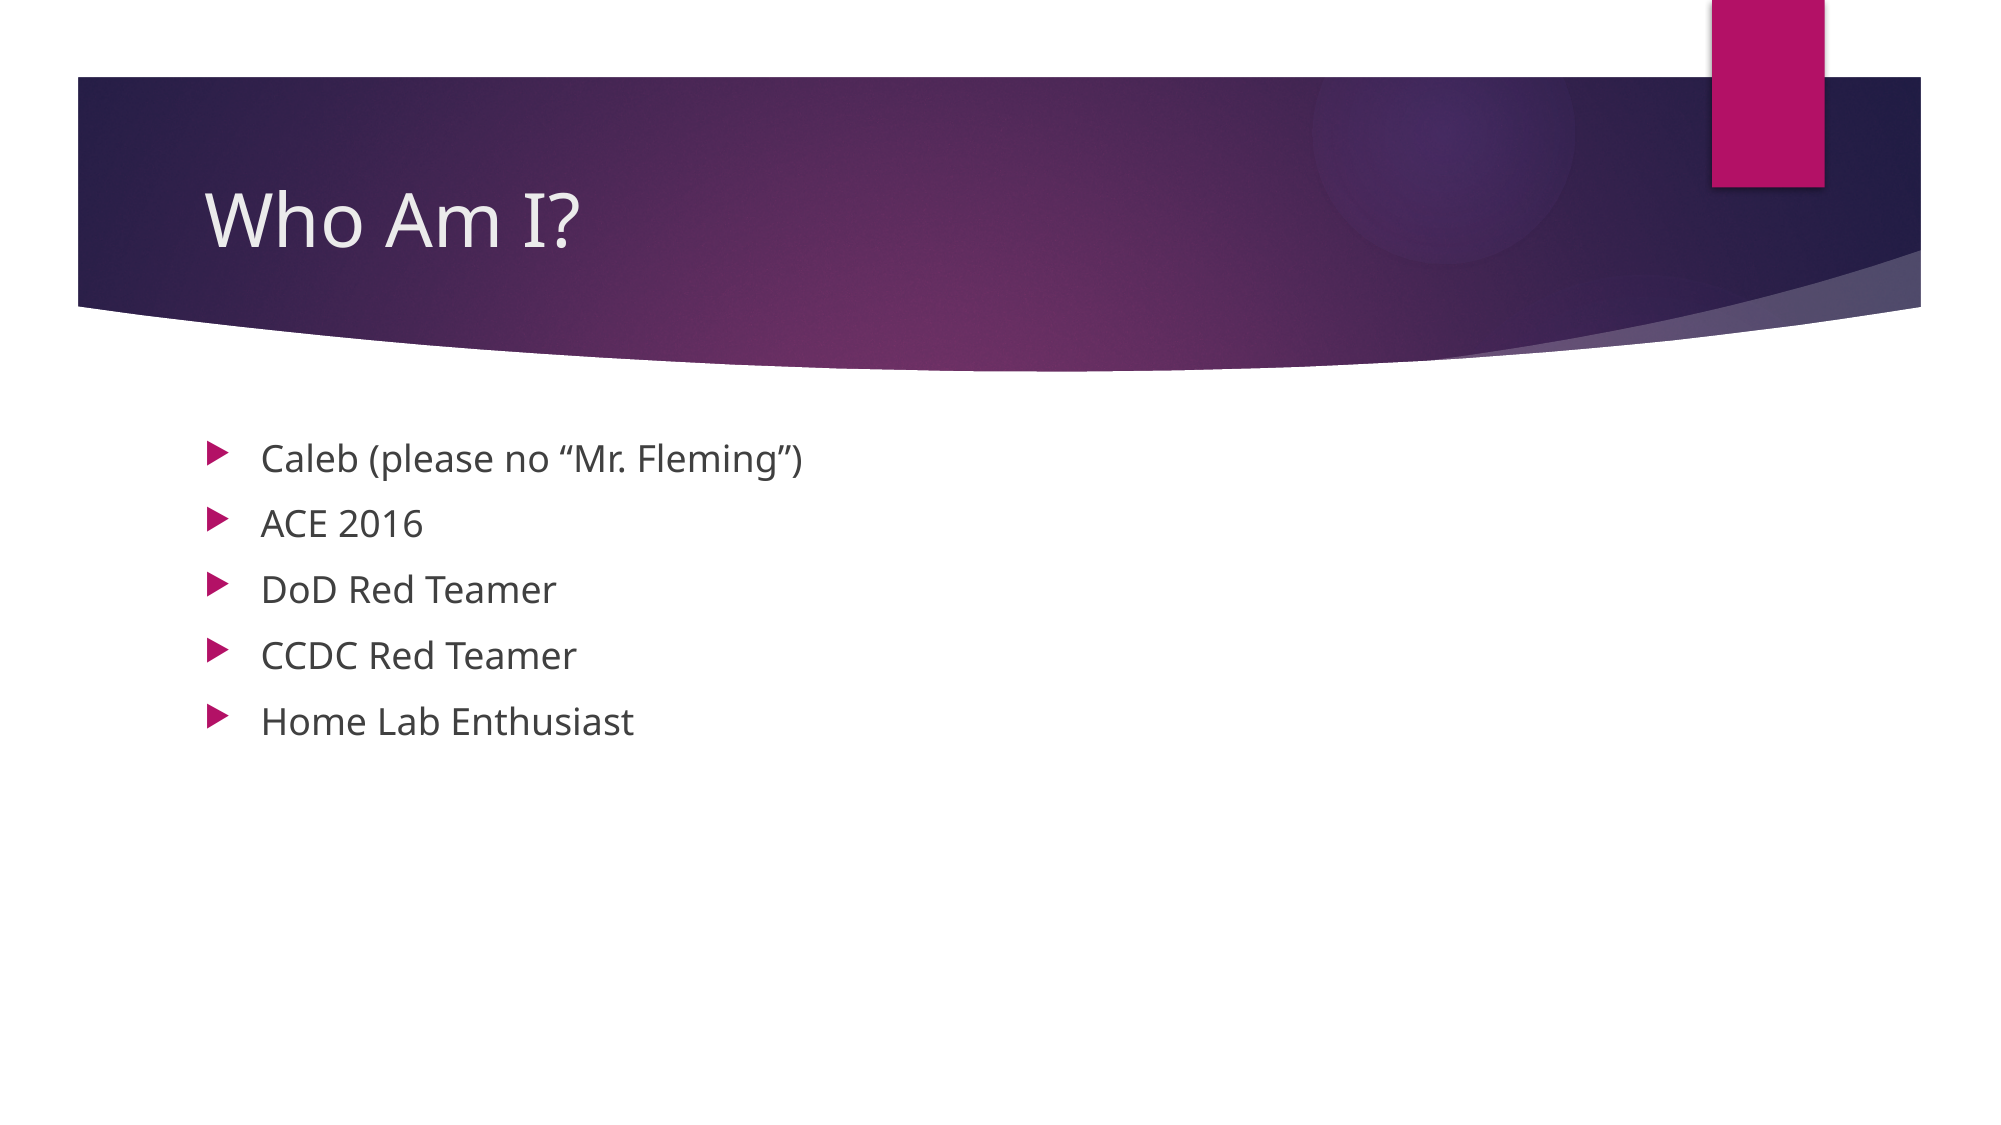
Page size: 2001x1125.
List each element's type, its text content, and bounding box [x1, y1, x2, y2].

picture [79, 78, 1920, 371]
title Who Am I? [189, 159, 1627, 276]
title Now what? [1467, 300, 1788, 358]
list Caleb (please no “Mr. Fleming”) ACE 2016 DoD Red Teamer CCDC Red Teamer Home Lab Enthusiast [189, 427, 1638, 988]
